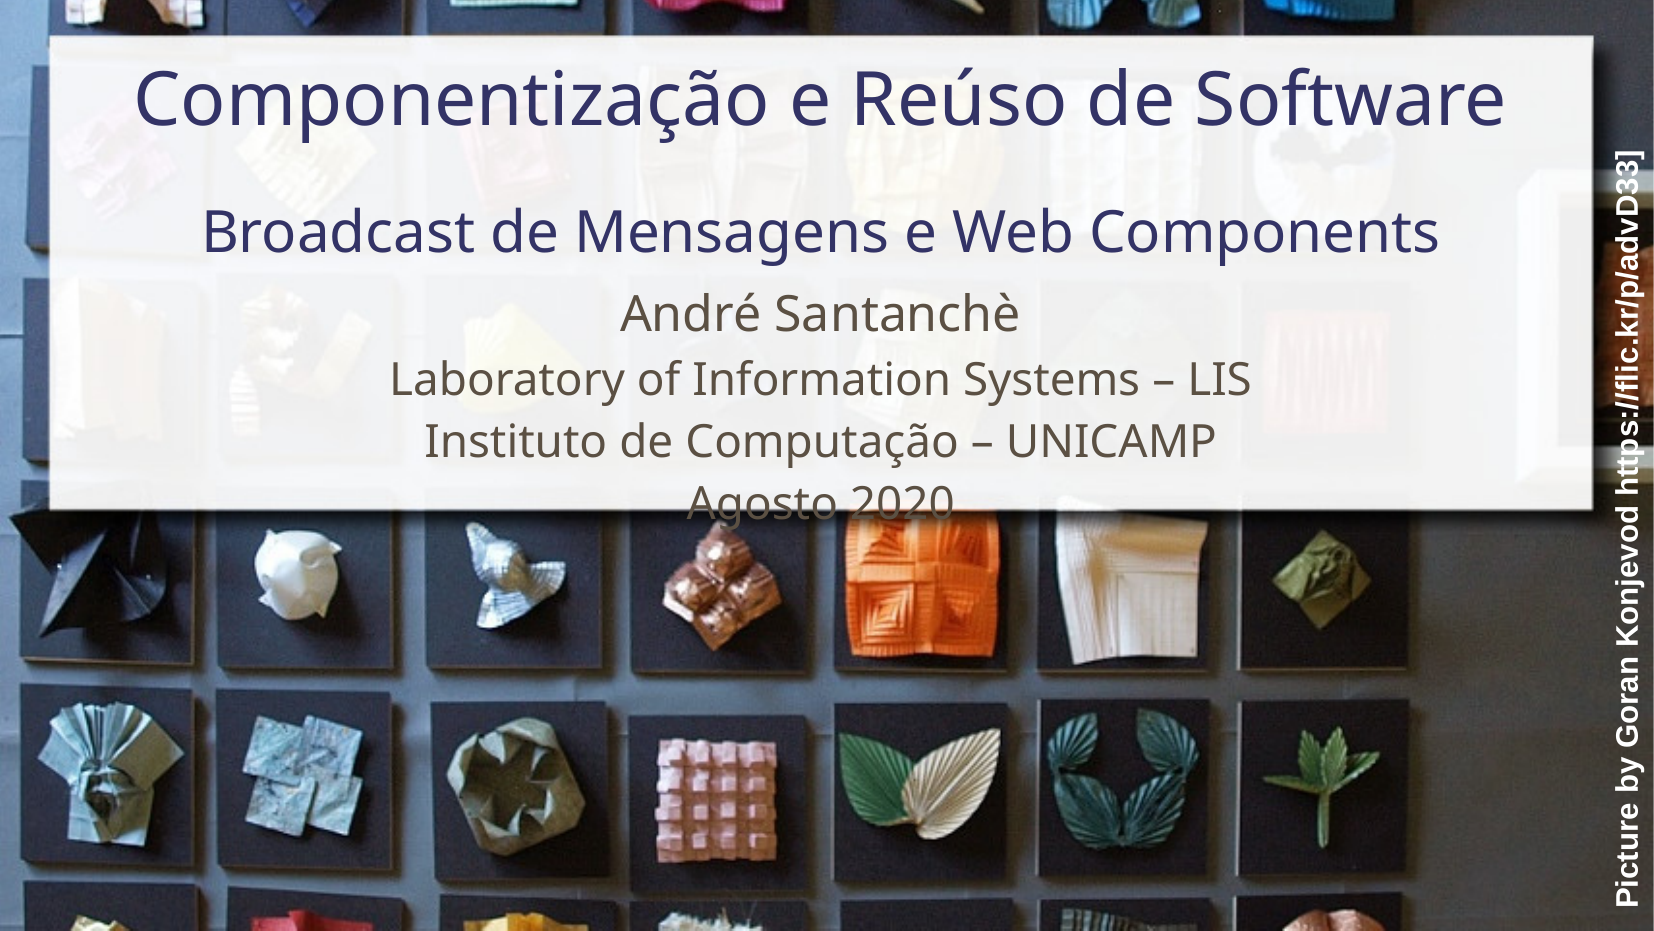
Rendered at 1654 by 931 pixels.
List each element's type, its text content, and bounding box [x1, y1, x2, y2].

title Componentização e Reúso de Software Broadcast de Mensagens e Web Components [76, 32, 1565, 282]
subtitle André Santanchè Laboratory of Information Systems – LIS Instituto de Computação – UNICAMP Agosto 2020 [76, 296, 1565, 515]
text_box Picture by Goran Konjevod https://flic.kr/p/advD33] [1598, 135, 1652, 924]
picture [0, 0, 1654, 931]
